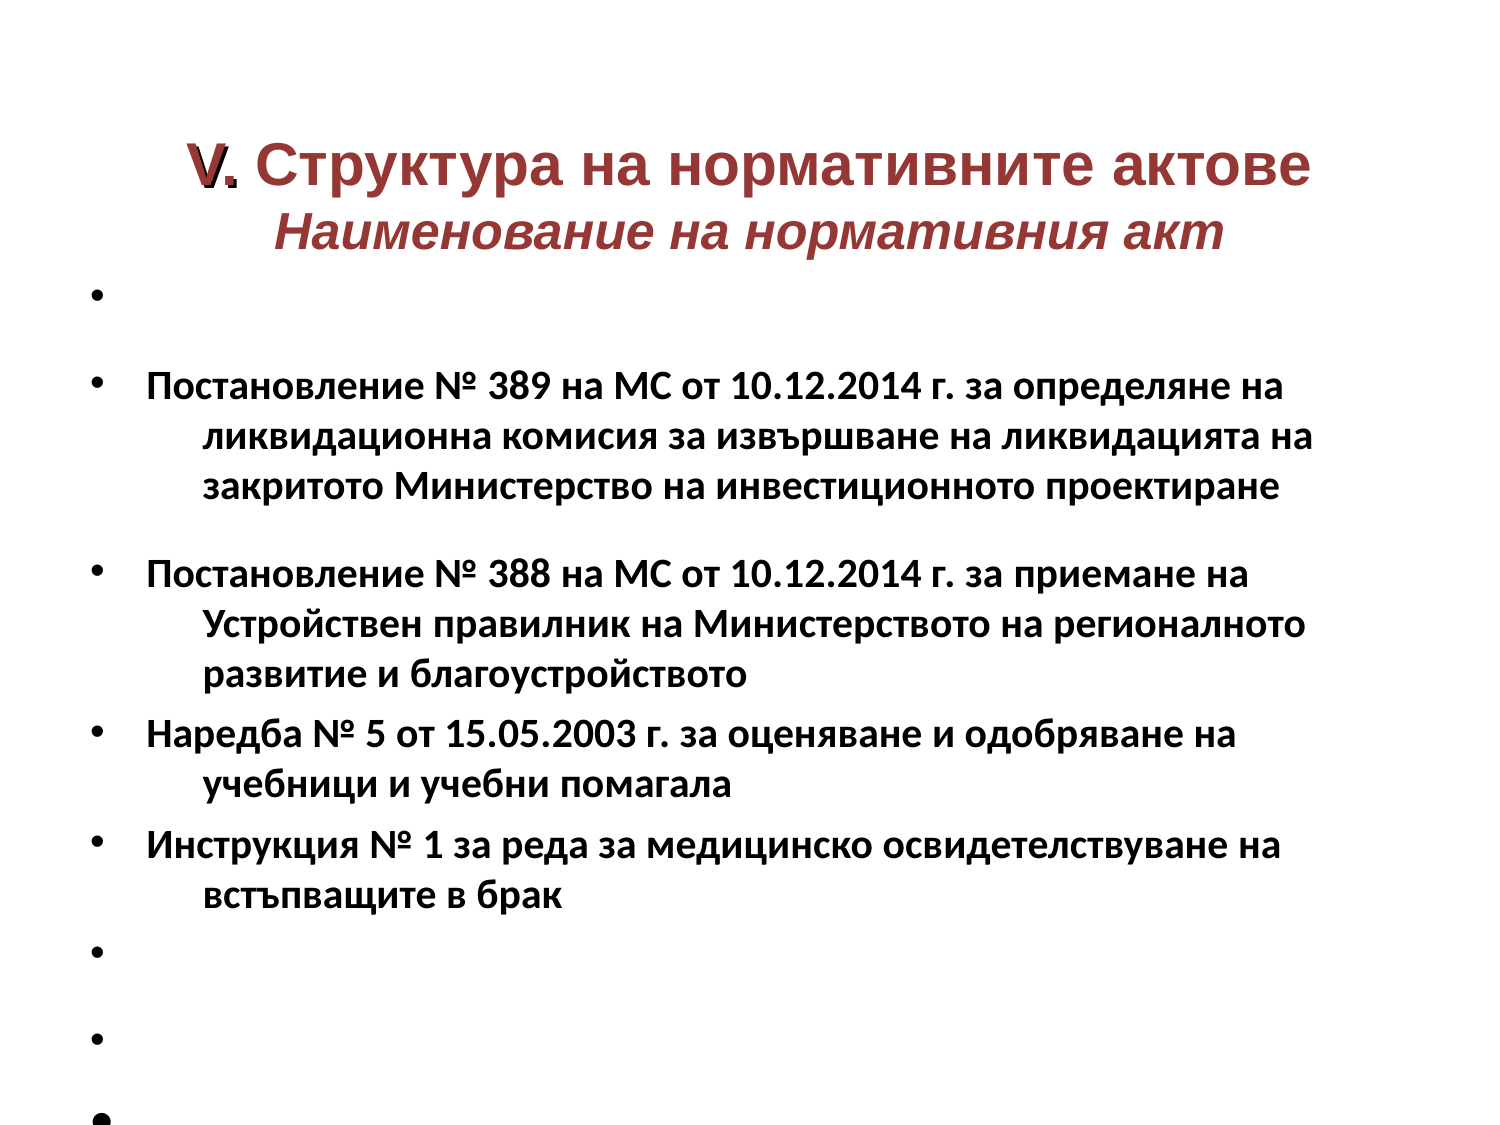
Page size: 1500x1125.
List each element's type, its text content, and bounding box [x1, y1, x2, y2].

title V. Структура на нормативните актове Наименование на нормативния акт [75, 45, 1426, 233]
list Постановление № 389 на МС от 10.12.2014 г. за определяне на ликвидационна комисия за извършване на ликвидацията на закритото Министерство на инвестиционното проектиране Постановление № 388 на МС от 10.12.2014 г. за приемане на Устройствен правилник на Министерството на регионалното развитие и благоустройството Наредба № 5 от 15.05.2003 г. за оценяване и одобряване на учебници и учебни помагала Инструкция № 1 за реда за медицинско освидетелствуване на встъпващите в брак [75, 262, 1426, 1005]
